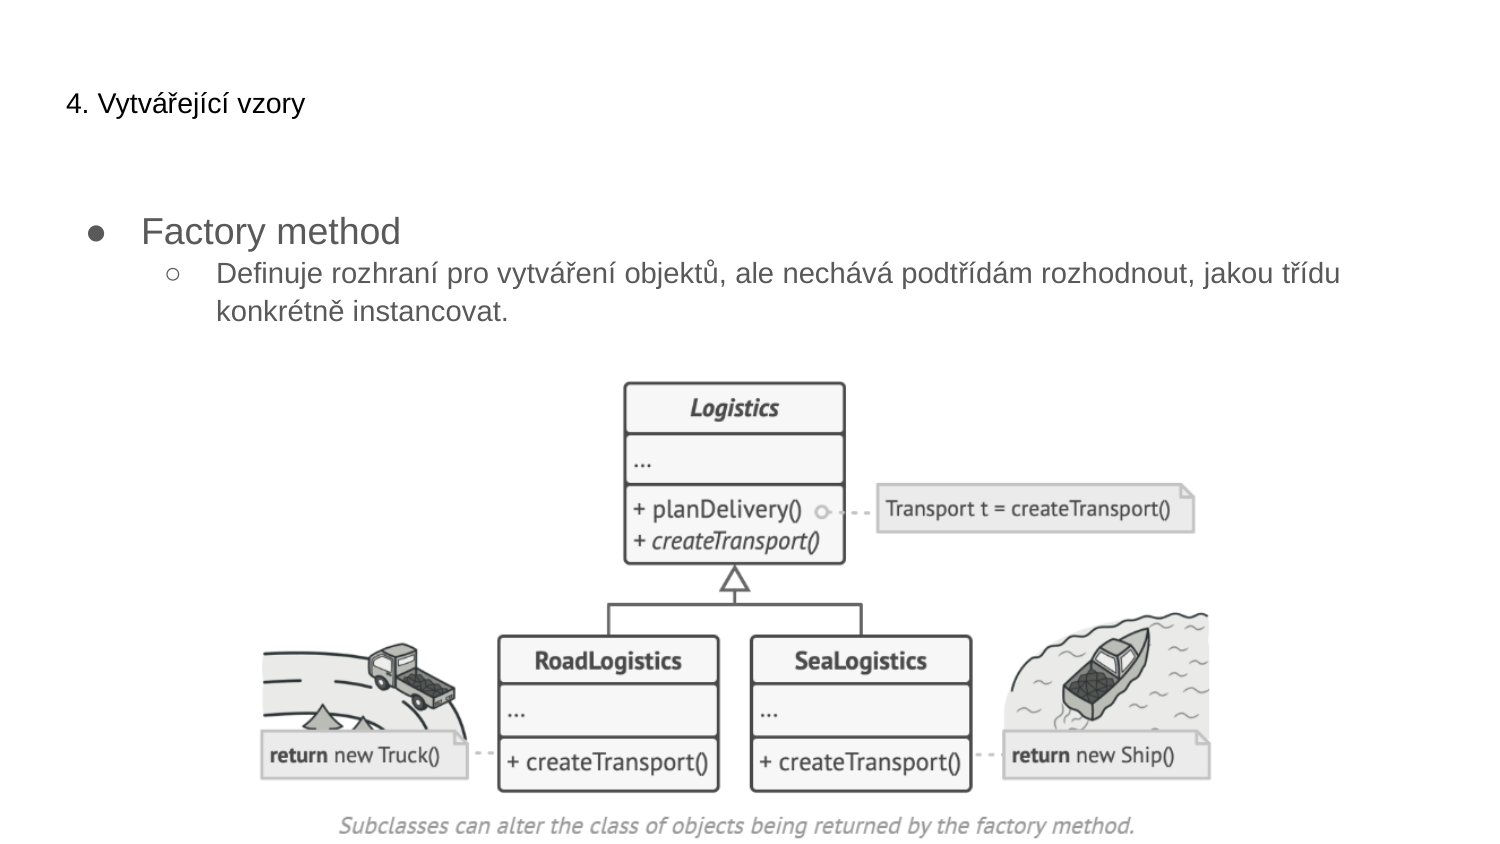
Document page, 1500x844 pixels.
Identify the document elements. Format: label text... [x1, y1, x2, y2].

title 4. Vytvářející vzory [51, 72, 1449, 167]
picture [253, 346, 1224, 844]
list Factory method Definuje rozhraní pro vytváření objektů, ale nechává podtřídám rozhodnout, jakou třídu konkrétně instancovat. [51, 189, 1449, 750]
